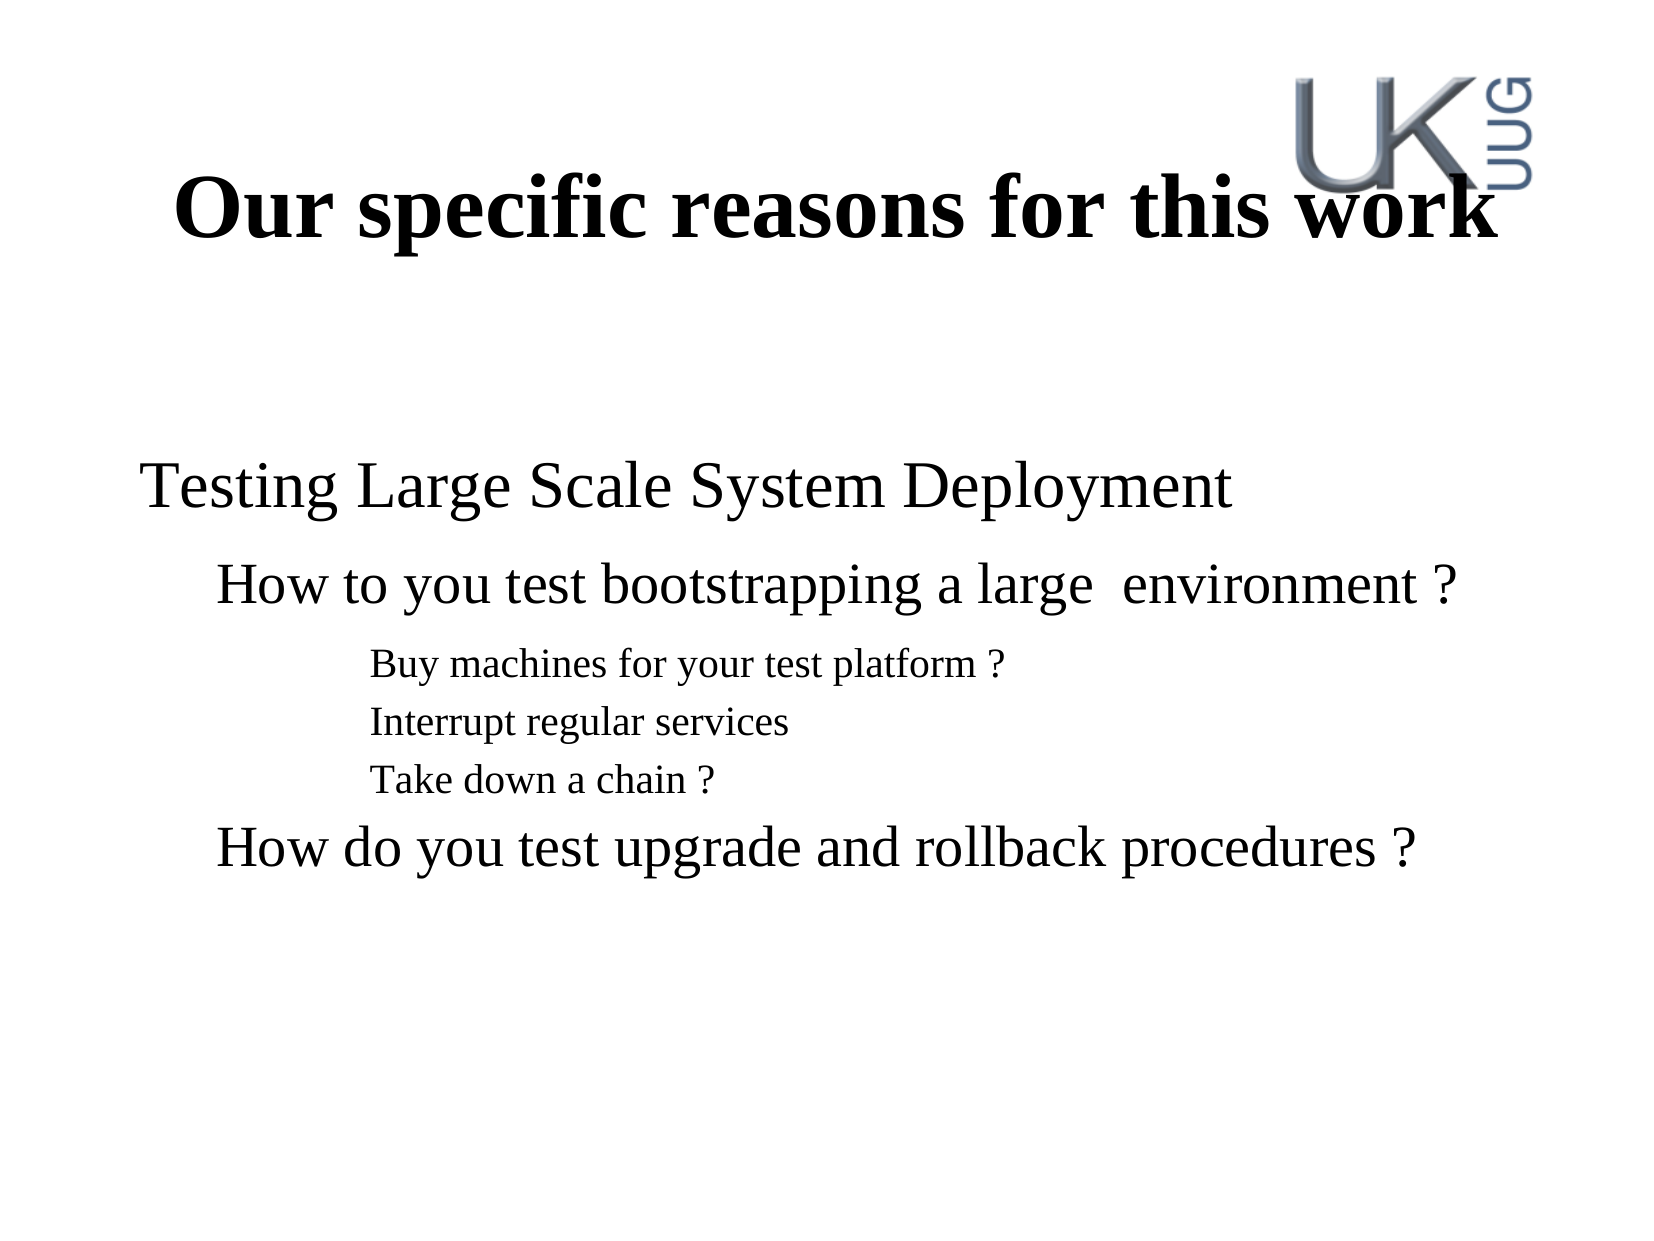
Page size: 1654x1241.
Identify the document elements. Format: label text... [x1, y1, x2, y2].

title Our specific reasons for this work [121, 102, 1534, 311]
list Testing Large Scale System Deployment How to you test bootstrapping a large environment ? Buy machines for your test platform ? Interrupt regular services Take down a chain ? How do you test upgrade and rollback procedures ? [121, 344, 1534, 1127]
picture [1289, 74, 1538, 196]
